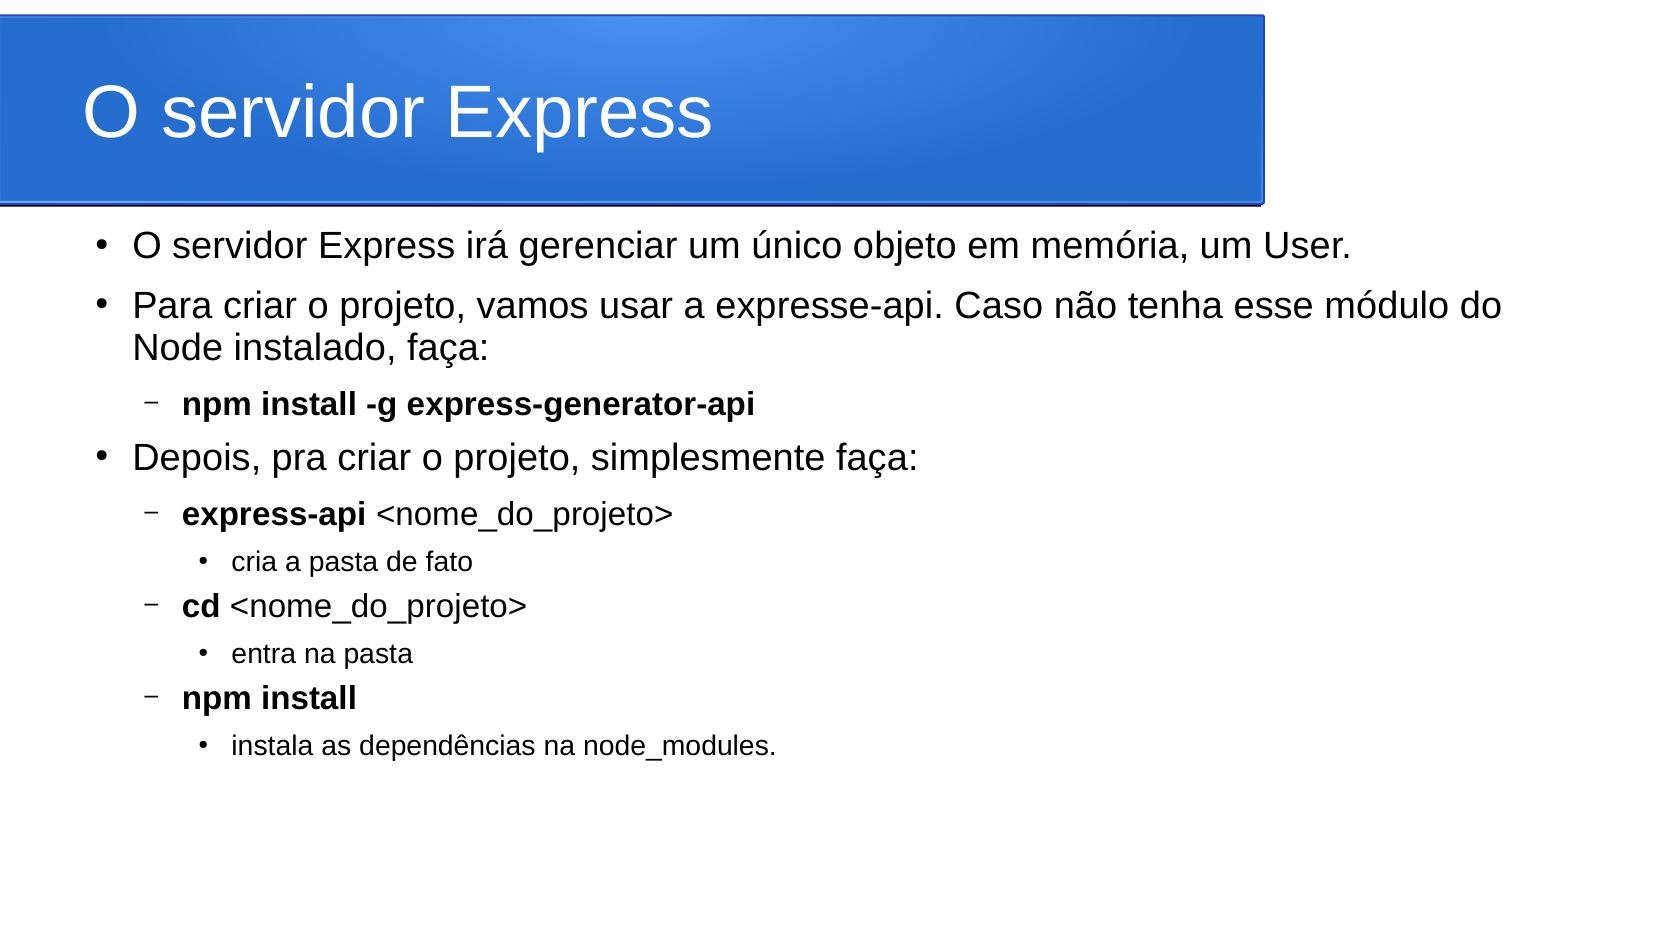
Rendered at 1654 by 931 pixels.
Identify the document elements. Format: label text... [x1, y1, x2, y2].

title O servidor Express [82, 35, 1235, 189]
list O servidor Express irá gerenciar um único objeto em memória, um User. Para criar o projeto, vamos usar a expresse-api. Caso não tenha esse módulo do Node instalado, faça: npm install -g express-generator-api Depois, pra criar o projeto, simplesmente faça: express-api <nome_do_projeto> cria a pasta de fato cd <nome_do_projeto> entra na pasta npm install instala as dependências na node_modules. [82, 224, 1571, 764]
